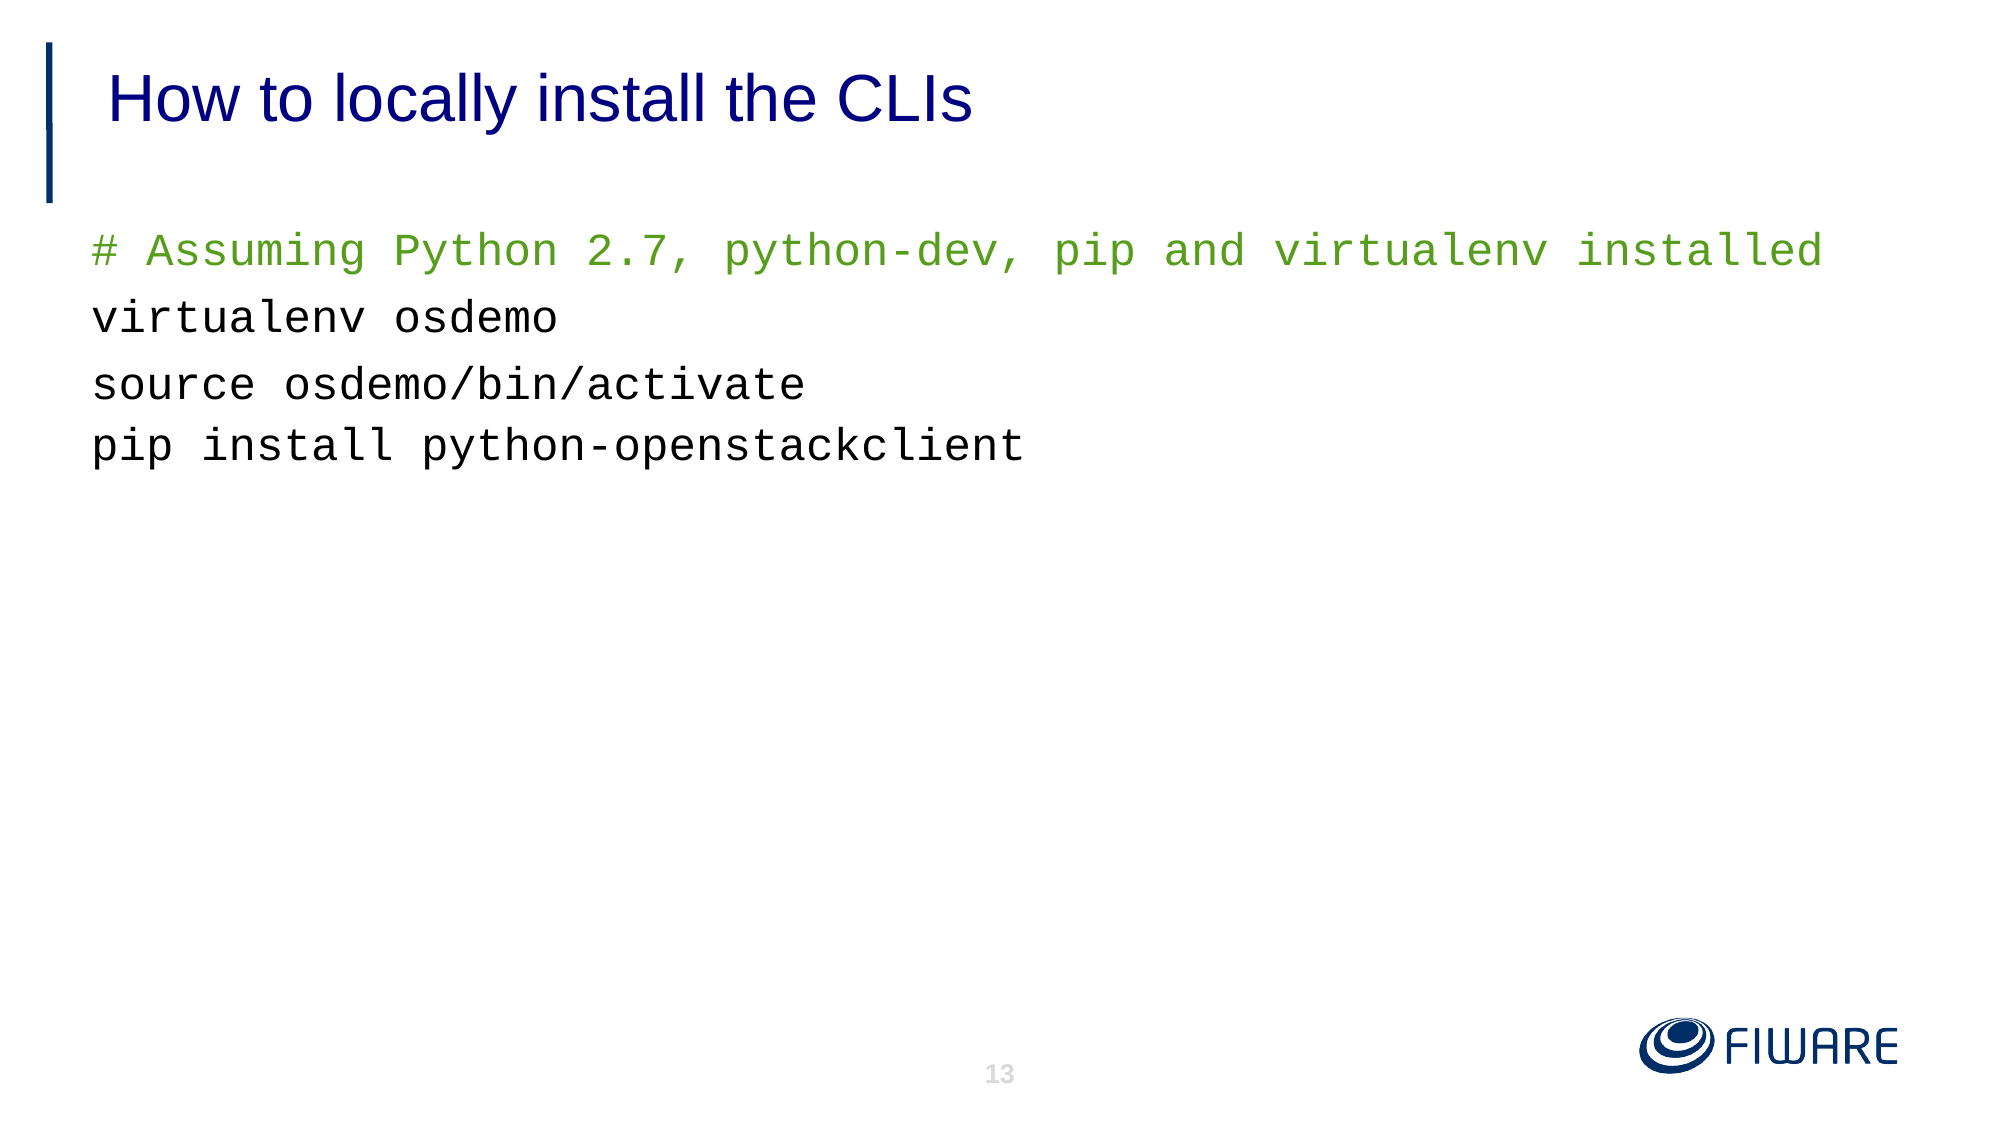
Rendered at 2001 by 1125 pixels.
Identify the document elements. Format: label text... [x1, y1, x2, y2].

title How to locally install the CLIs [92, 47, 1704, 189]
picture [1635, 1012, 1905, 1077]
text_box # Assuming Python 2.7, python-dev, pip and virtualenv installed virtualenv osdemo source osdemo/bin/activate pip install python-openstackclient [76, 212, 1902, 477]
slide_number <number> [887, 1042, 1113, 1103]
